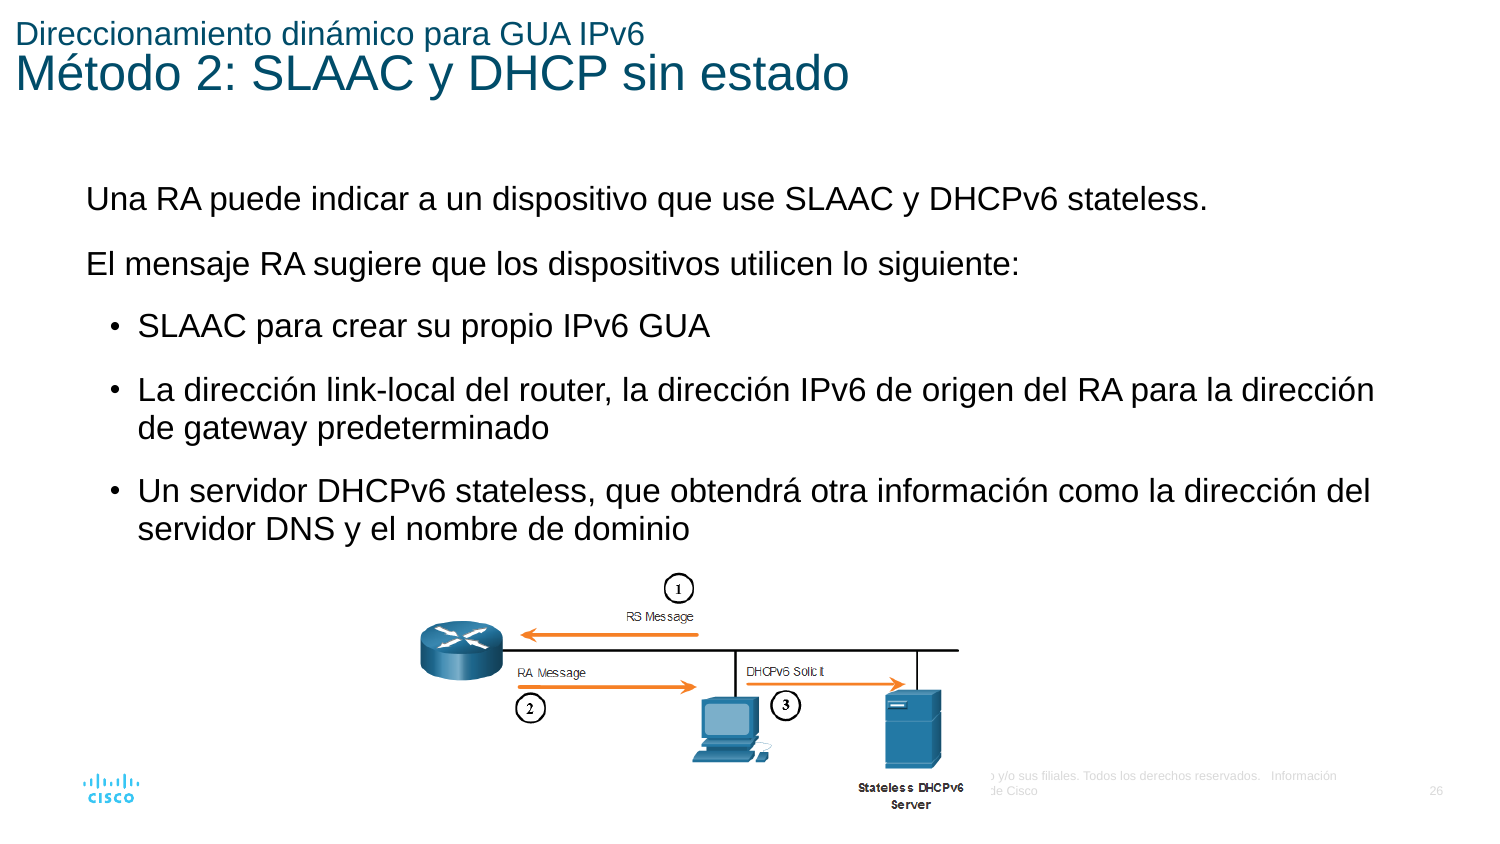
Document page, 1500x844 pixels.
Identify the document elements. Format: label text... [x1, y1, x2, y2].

picture [397, 563, 991, 820]
list Una RA puede indicar a un dispositivo que use SLAAC y DHCPv6 stateless. El mensaje RA sugiere que los dispositivos utilicen lo siguiente: SLAAC para crear su propio IPv6 GUA La dirección link-local del router, la dirección IPv6 de origen del RA para la dirección de gateway predeterminado Un servidor DHCPv6 stateless, que obtendrá otra información como la dirección del servidor DNS y el nombre de dominio [70, 169, 1406, 564]
title Direccionamiento dinámico para GUA IPv6 Método 2: SLAAC y DHCP sin estado [0, 0, 1369, 121]
